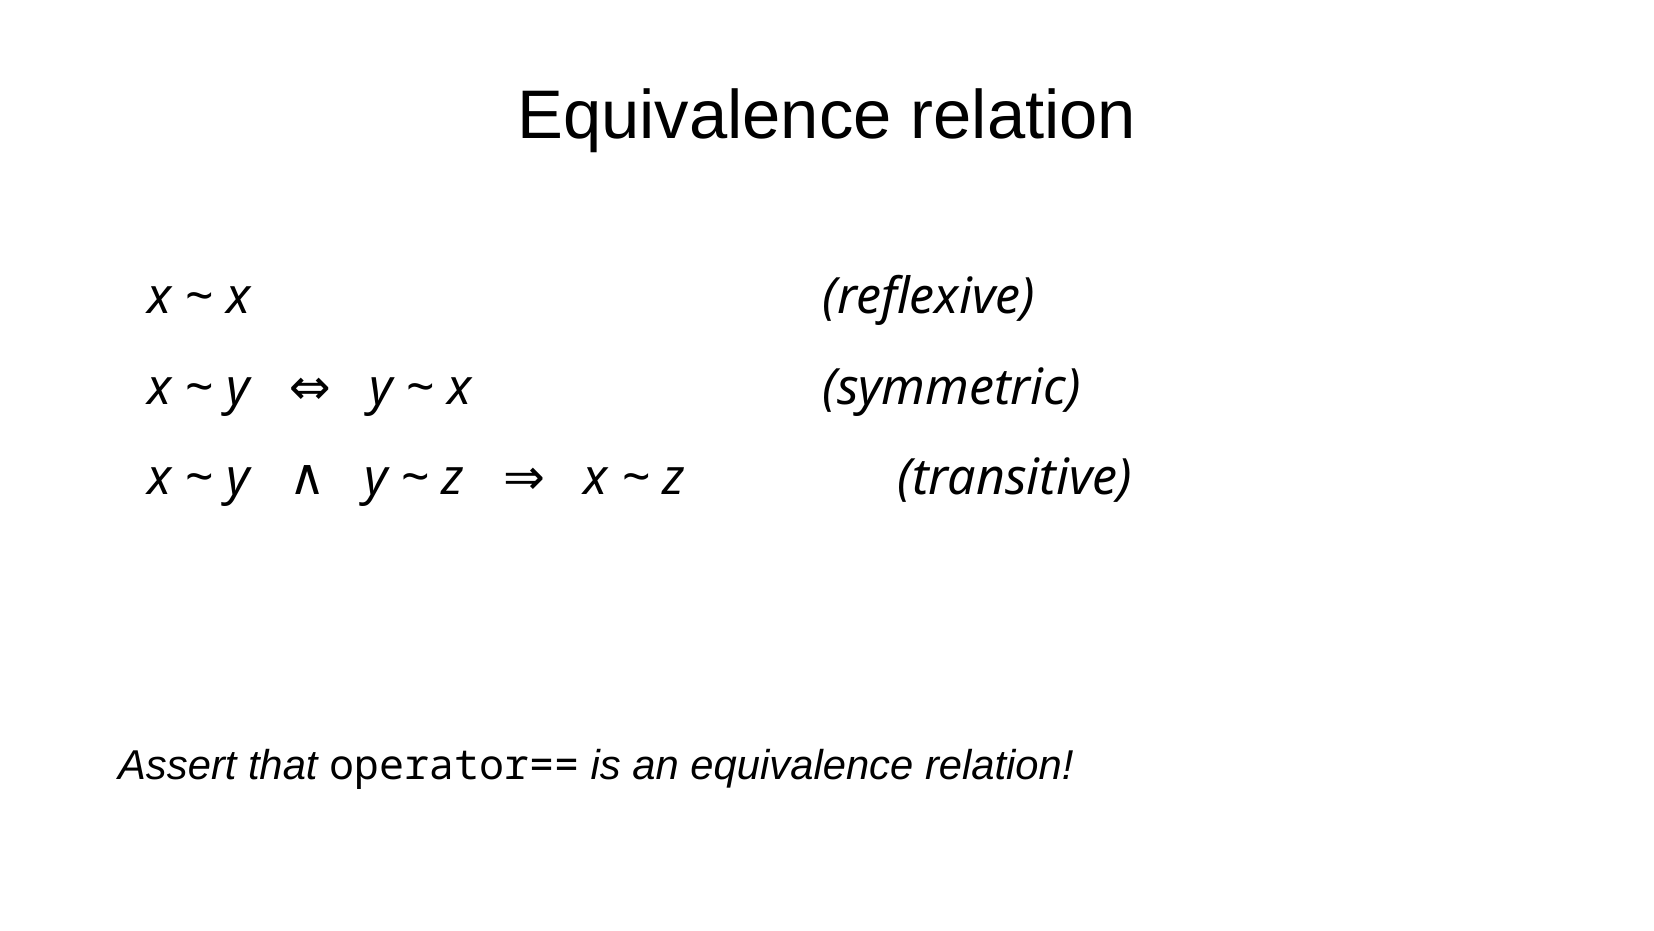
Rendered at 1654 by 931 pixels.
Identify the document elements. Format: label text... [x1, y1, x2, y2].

title Equivalence relation [82, 37, 1571, 134]
text_box Assert that operator== is an equivalence relation! [82, 134, 1571, 789]
list x ~ x (reflexive) x ~ y ⇔ y ~ x (symmetric) x ~ y ∧ y ~ z ⇒ x ~ z (transitive) [76, 260, 1565, 931]
